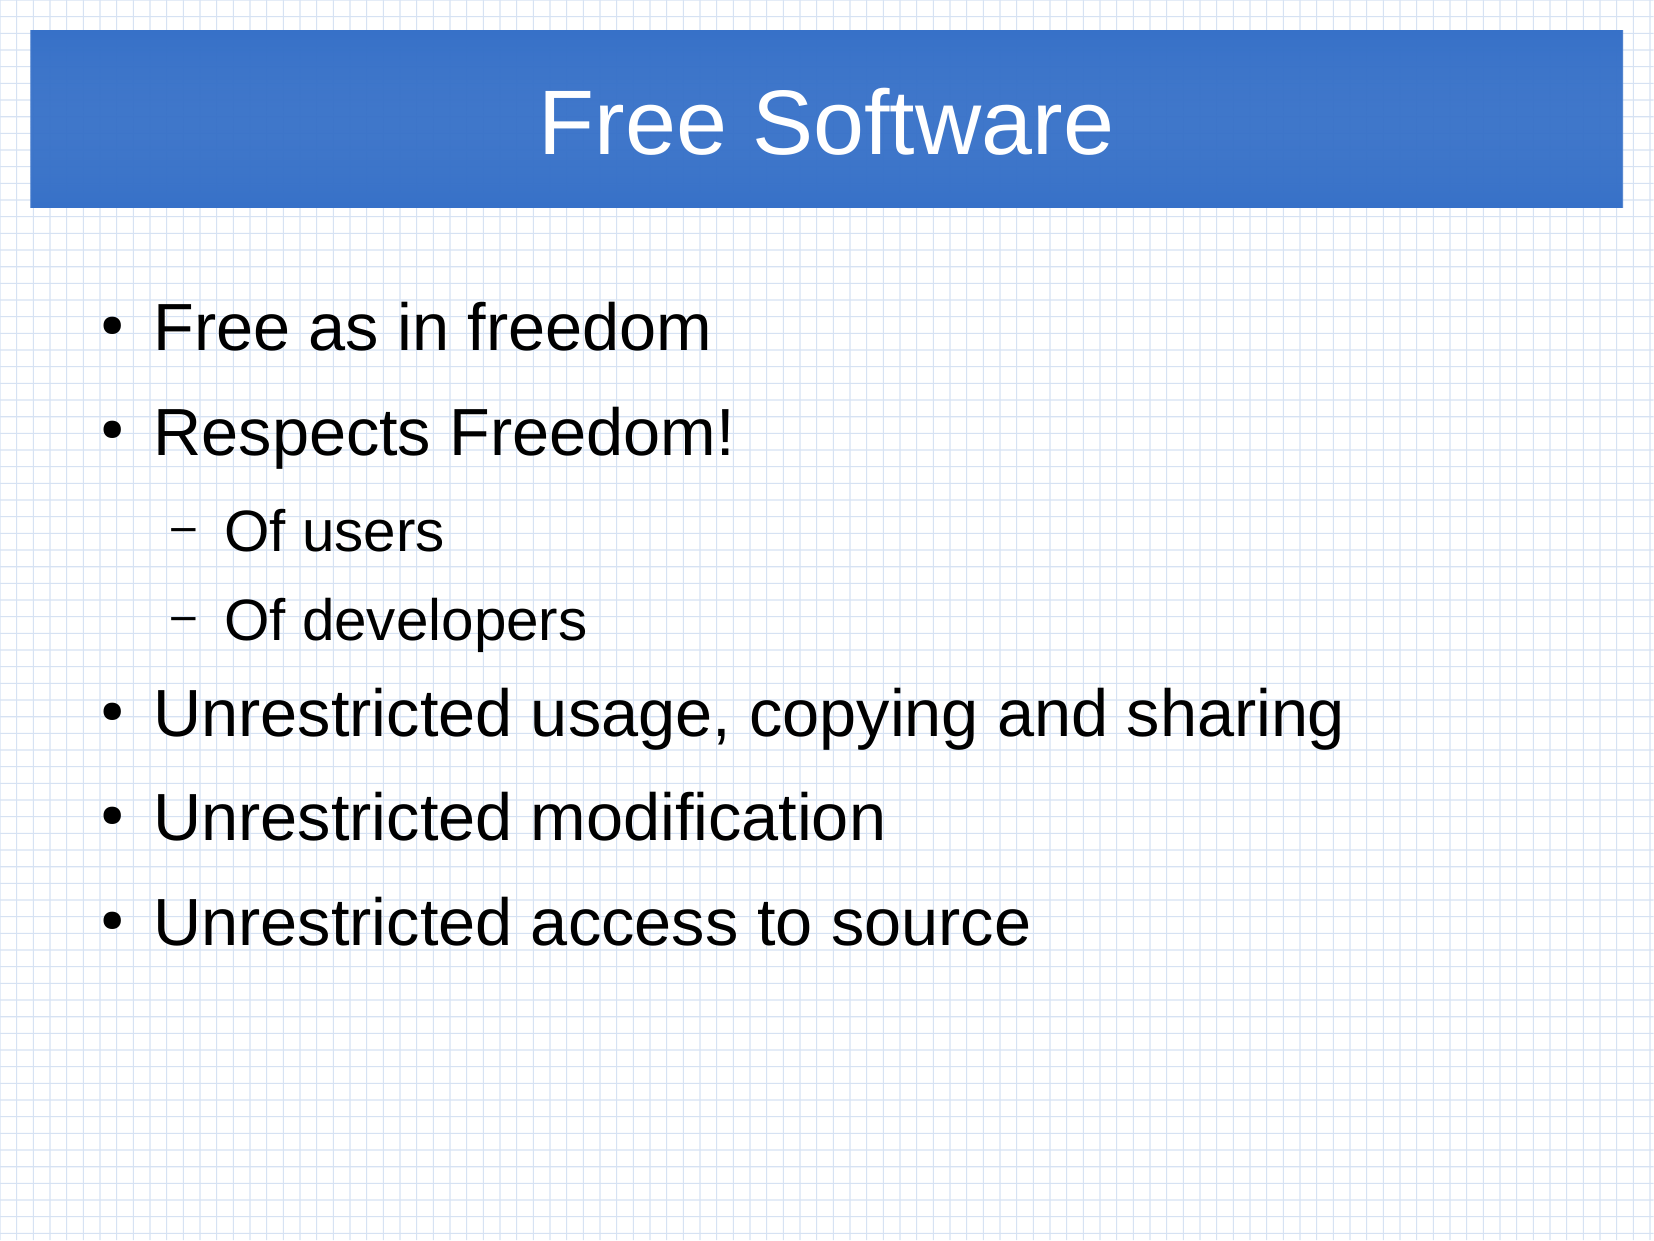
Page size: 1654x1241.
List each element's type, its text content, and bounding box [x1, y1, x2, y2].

list Free as in freedom Respects Freedom! Of users Of developers Unrestricted usage, copying and sharing Unrestricted modification Unrestricted access to source [82, 290, 1538, 1010]
title Free Software [82, 35, 1571, 210]
